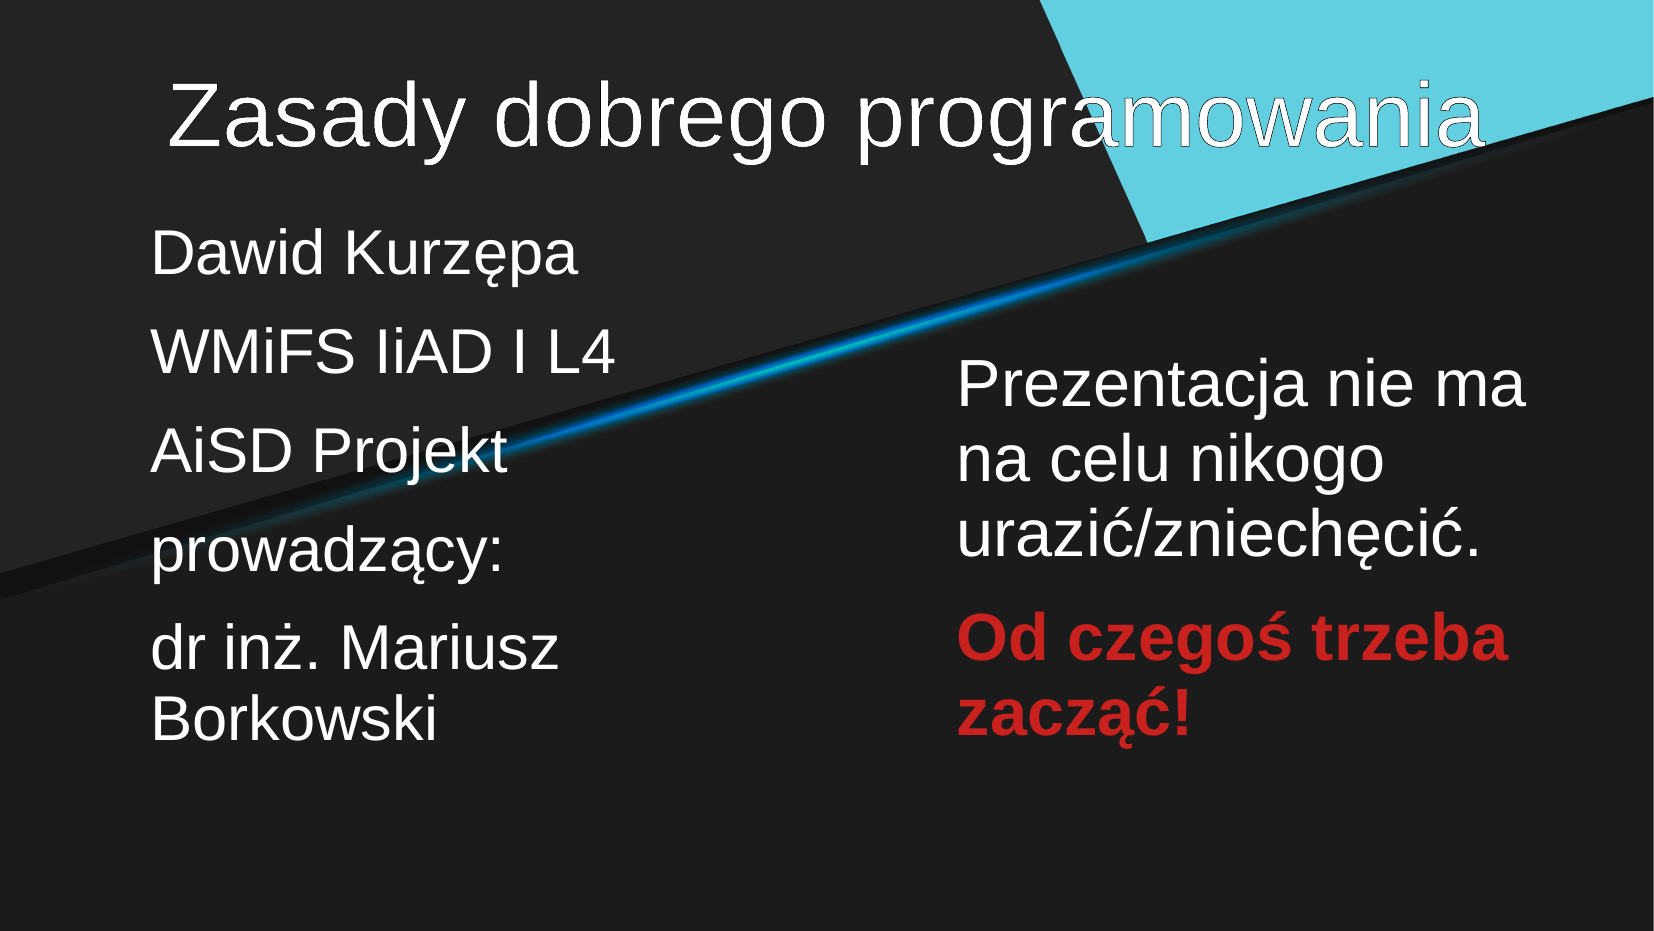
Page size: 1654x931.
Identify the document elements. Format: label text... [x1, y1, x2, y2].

title Zasady dobrego programowania [82, 37, 1571, 193]
list Dawid Kurzępa WMiFS IiAD I L4 AiSD Projekt prowadzący: dr inż. Mariusz Borkowski [82, 217, 809, 758]
list Prezentacja nie ma na celu nikogo urazić/zniechęcić. Od czegoś trzeba zacząć! [885, 346, 1613, 886]
picture [0, 0, 1654, 931]
